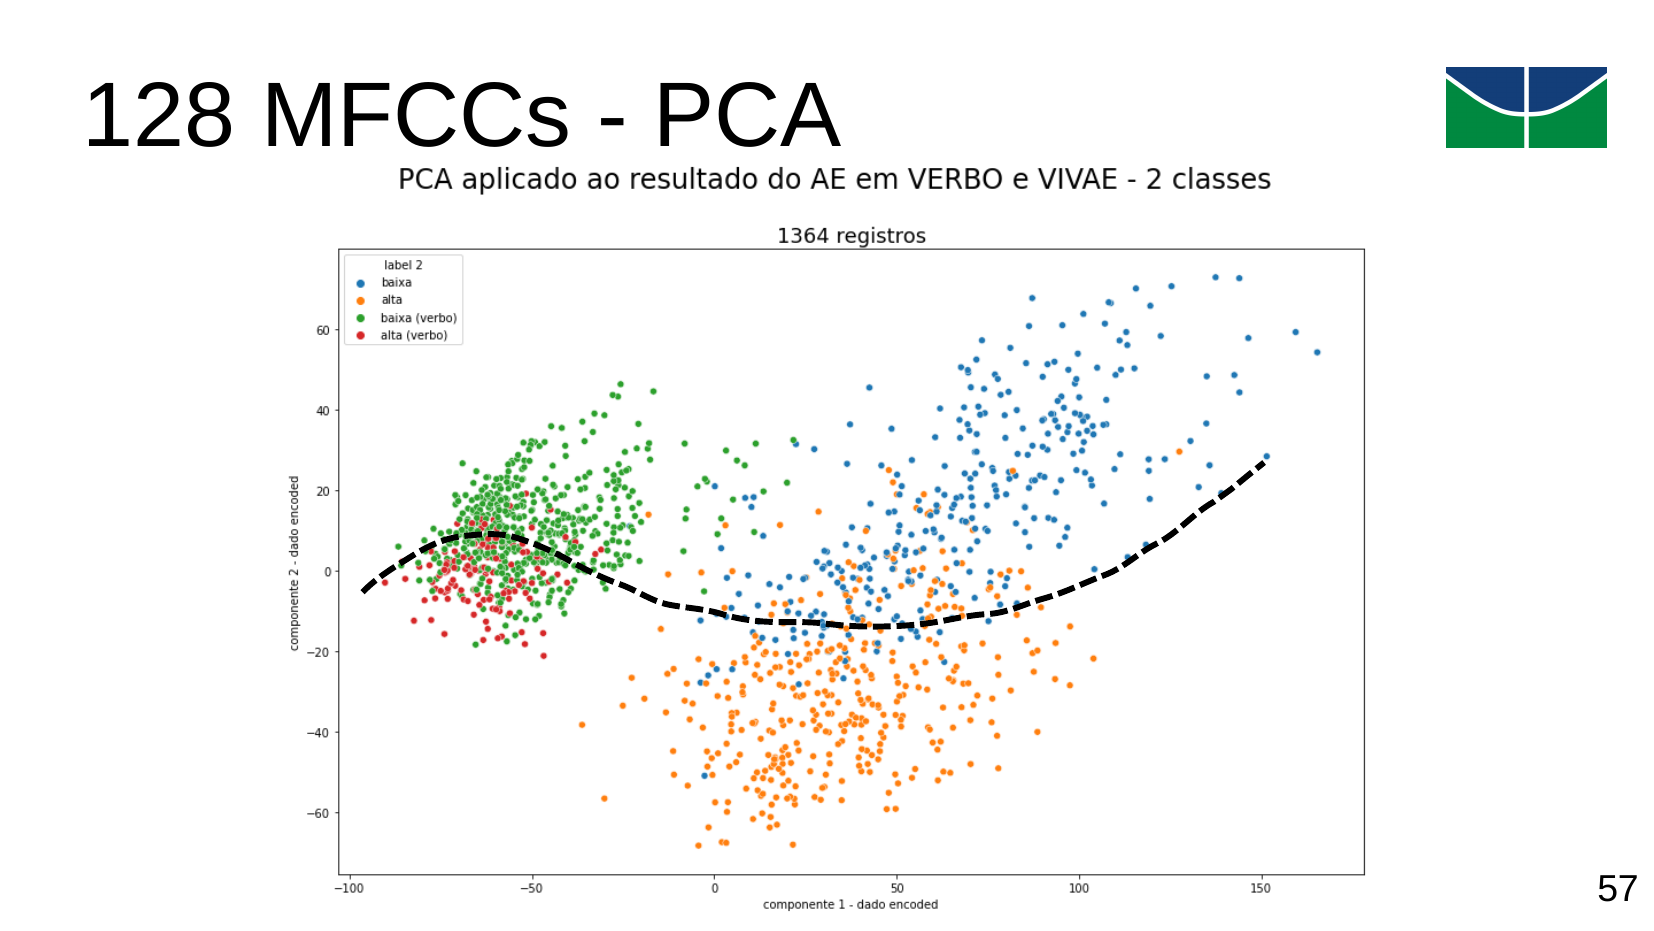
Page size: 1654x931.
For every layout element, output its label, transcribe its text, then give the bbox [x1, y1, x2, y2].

picture [282, 159, 1372, 918]
title 128 MFCCs - PCA [82, 37, 1571, 193]
text_box <number> [1024, 860, 1654, 931]
picture [1571, 67, 1607, 148]
